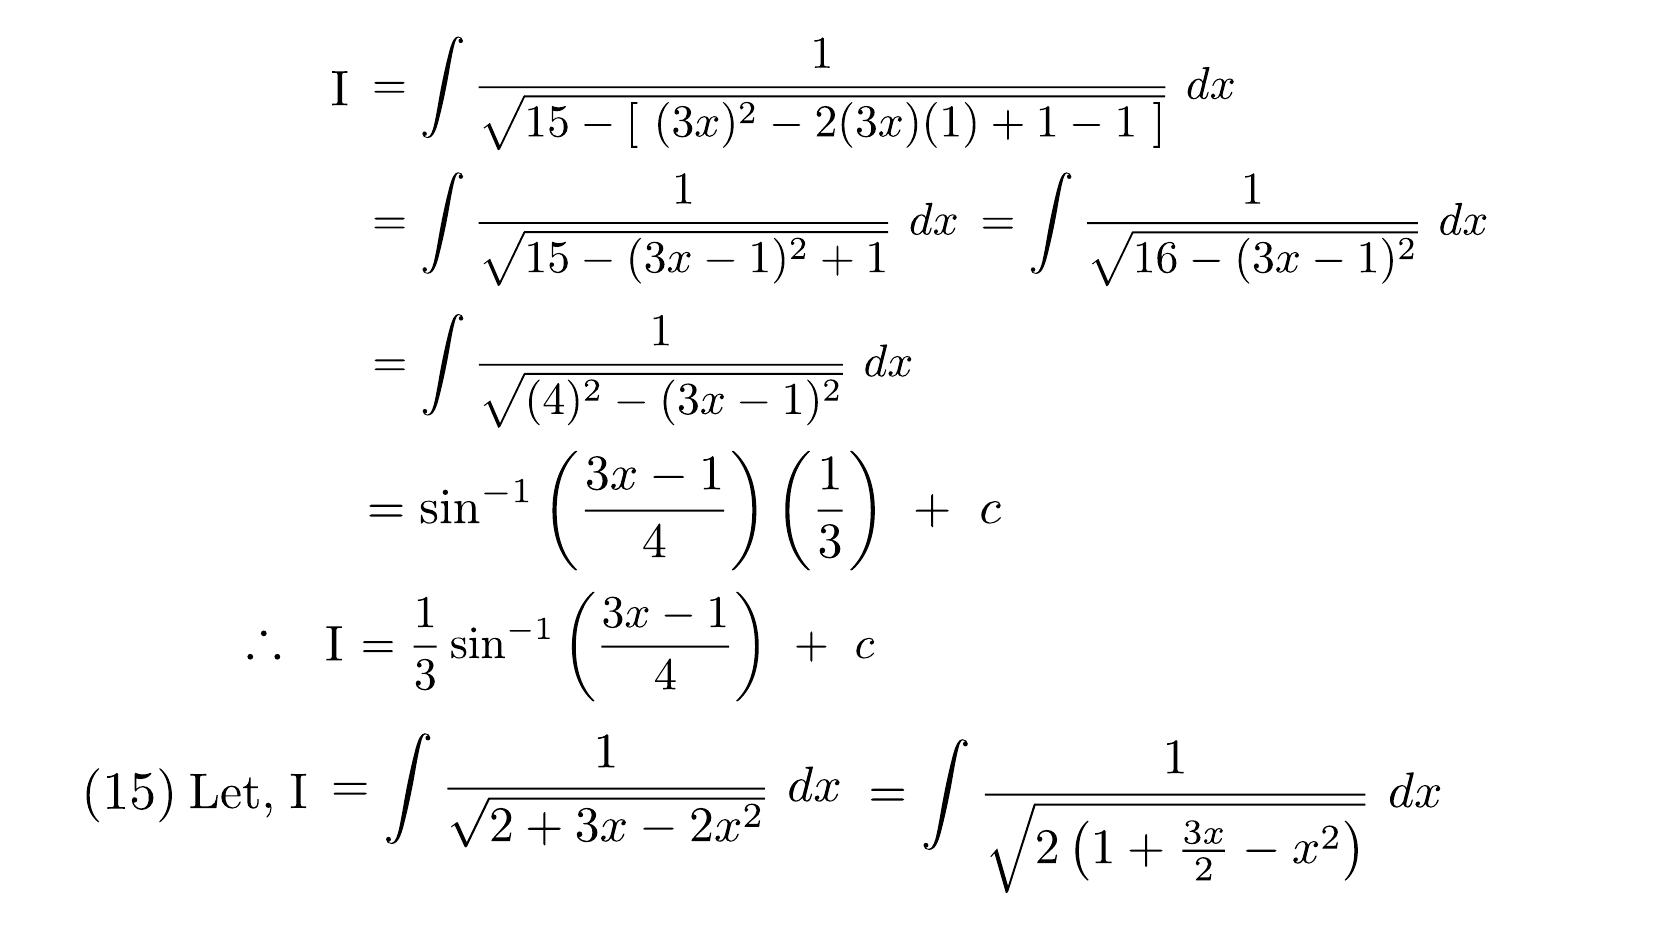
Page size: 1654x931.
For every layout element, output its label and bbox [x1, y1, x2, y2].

text_box [333, 733, 840, 848]
text_box [374, 313, 912, 428]
title [47, 36, 1607, 898]
text_box [326, 626, 342, 661]
text_box [362, 591, 875, 702]
text_box [374, 172, 957, 287]
text_box [332, 71, 348, 106]
text_box [190, 773, 272, 818]
text_box [982, 172, 1487, 287]
text_box [83, 768, 172, 823]
text_box [373, 36, 1234, 151]
text_box [247, 630, 281, 660]
text_box [290, 773, 307, 809]
text_box [369, 450, 1001, 571]
text_box [870, 739, 1441, 894]
